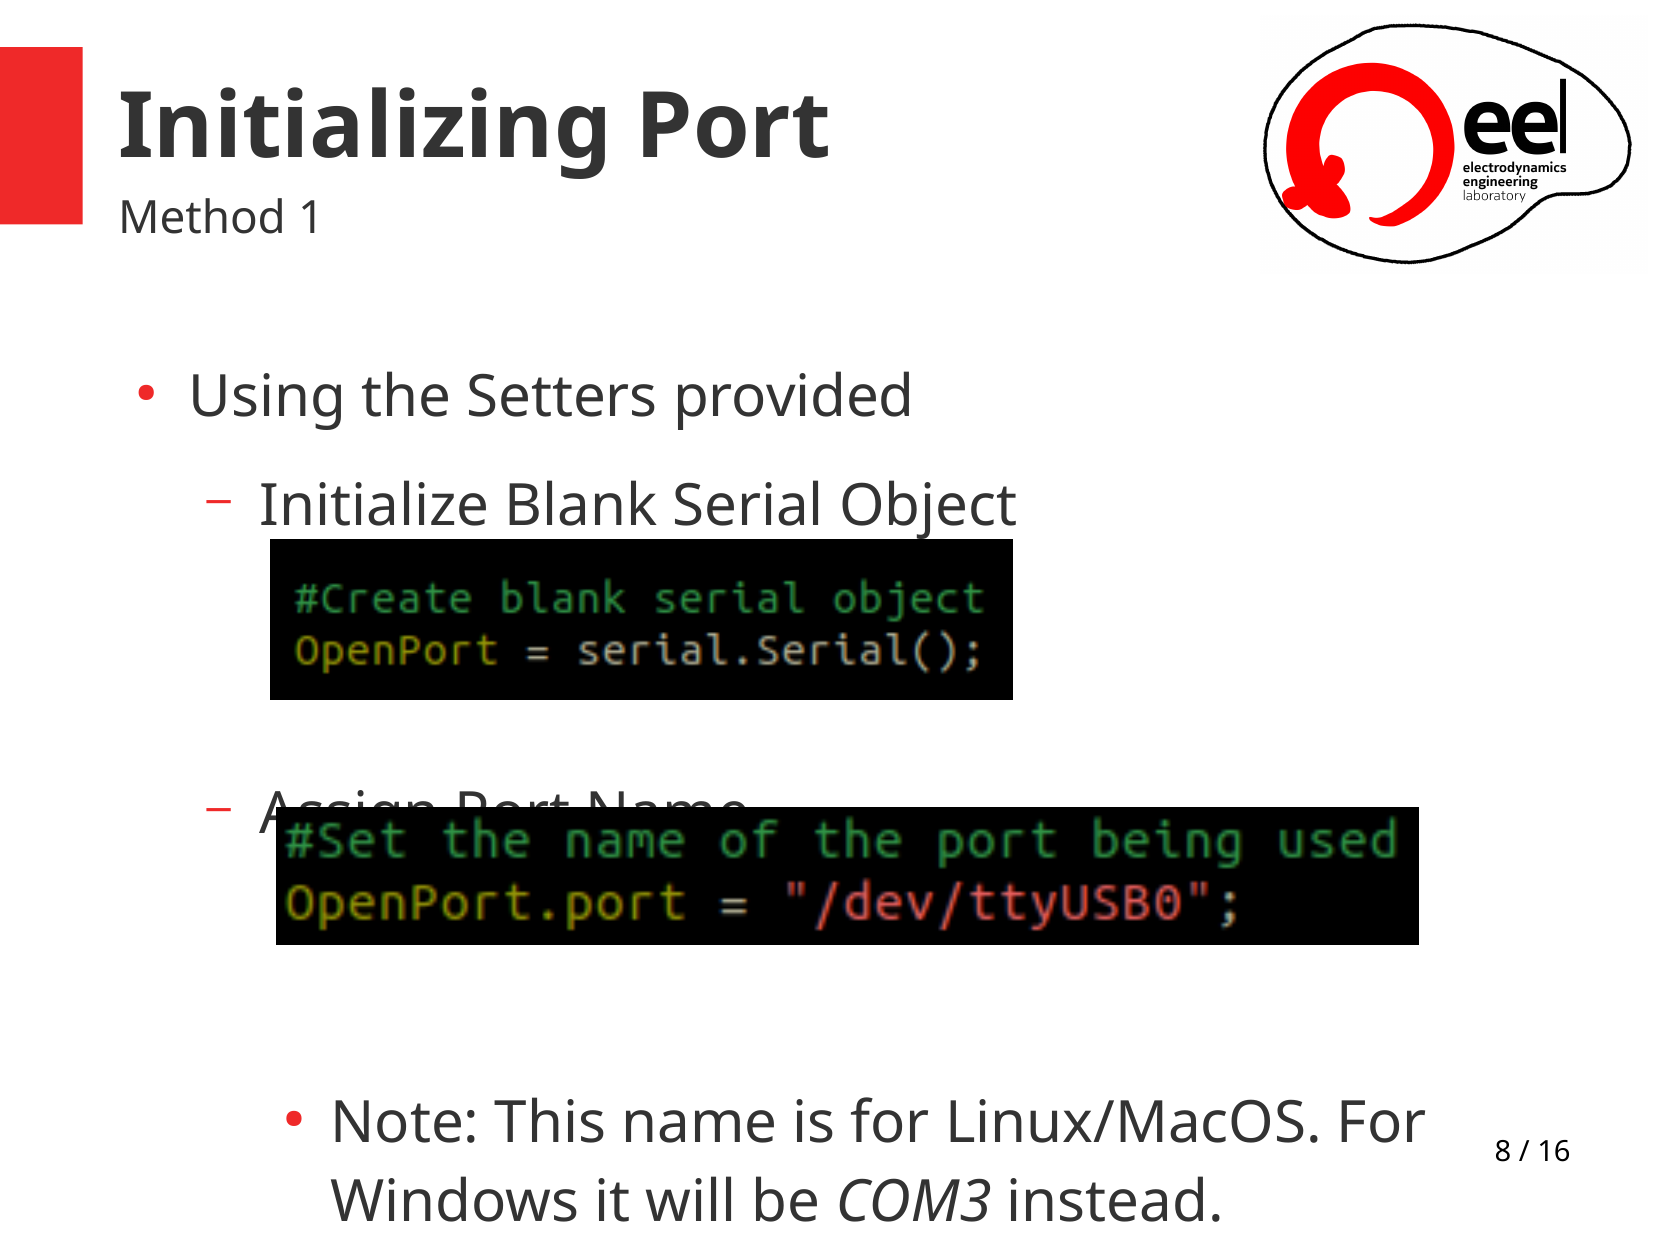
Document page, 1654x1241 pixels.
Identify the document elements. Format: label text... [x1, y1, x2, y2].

list Using the Setters provided Initialize Blank Serial Object Assign Port Name Note: This name is for Linux/MacOS. For Windows it will be COM3 instead. [118, 354, 1536, 1074]
picture [270, 539, 1013, 700]
picture [276, 807, 1419, 946]
picture [1260, 15, 1648, 274]
title Initializing Port Method 1 [118, 49, 1260, 257]
